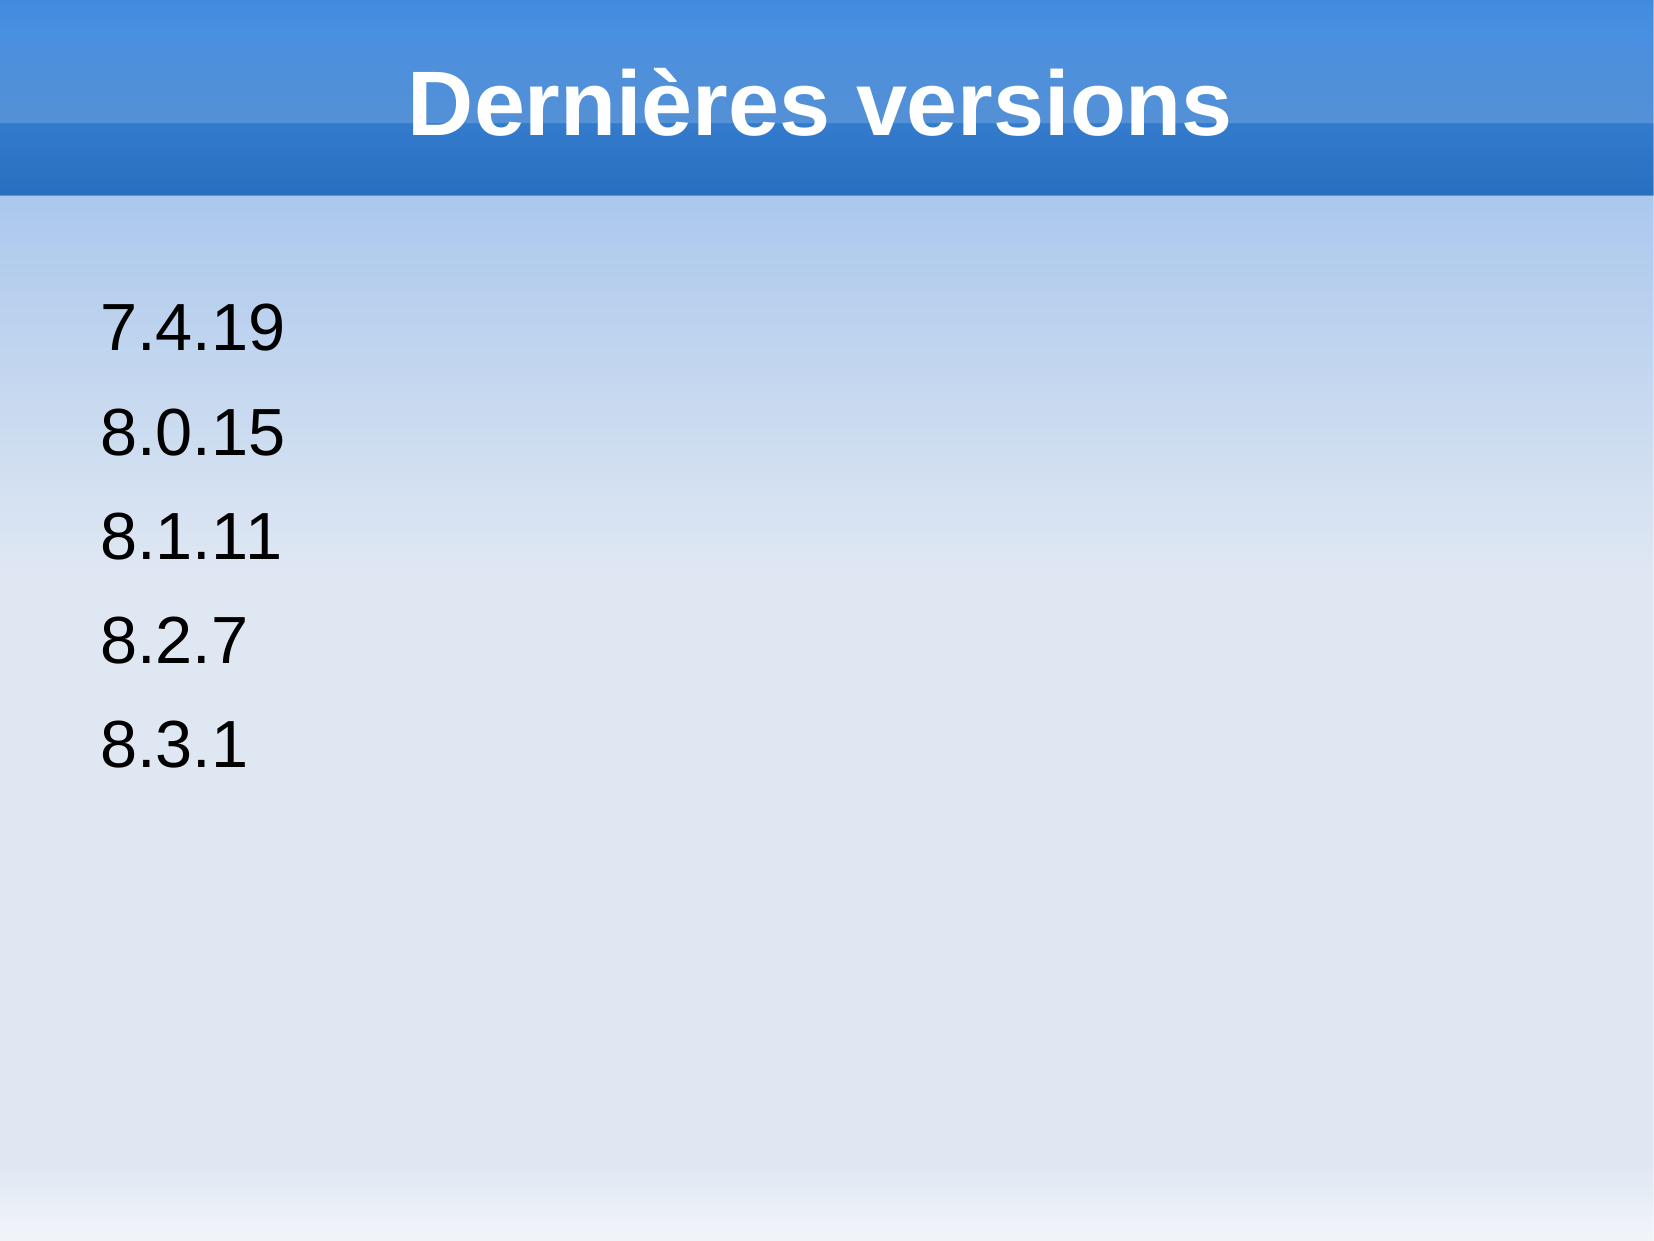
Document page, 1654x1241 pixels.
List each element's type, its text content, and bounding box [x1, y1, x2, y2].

picture [0, 0, 1654, 1241]
list 7.4.19 8.0.15 8.1.11 8.2.7 8.3.1 [82, 290, 1571, 1094]
title Dernières versions [76, 7, 1565, 200]
